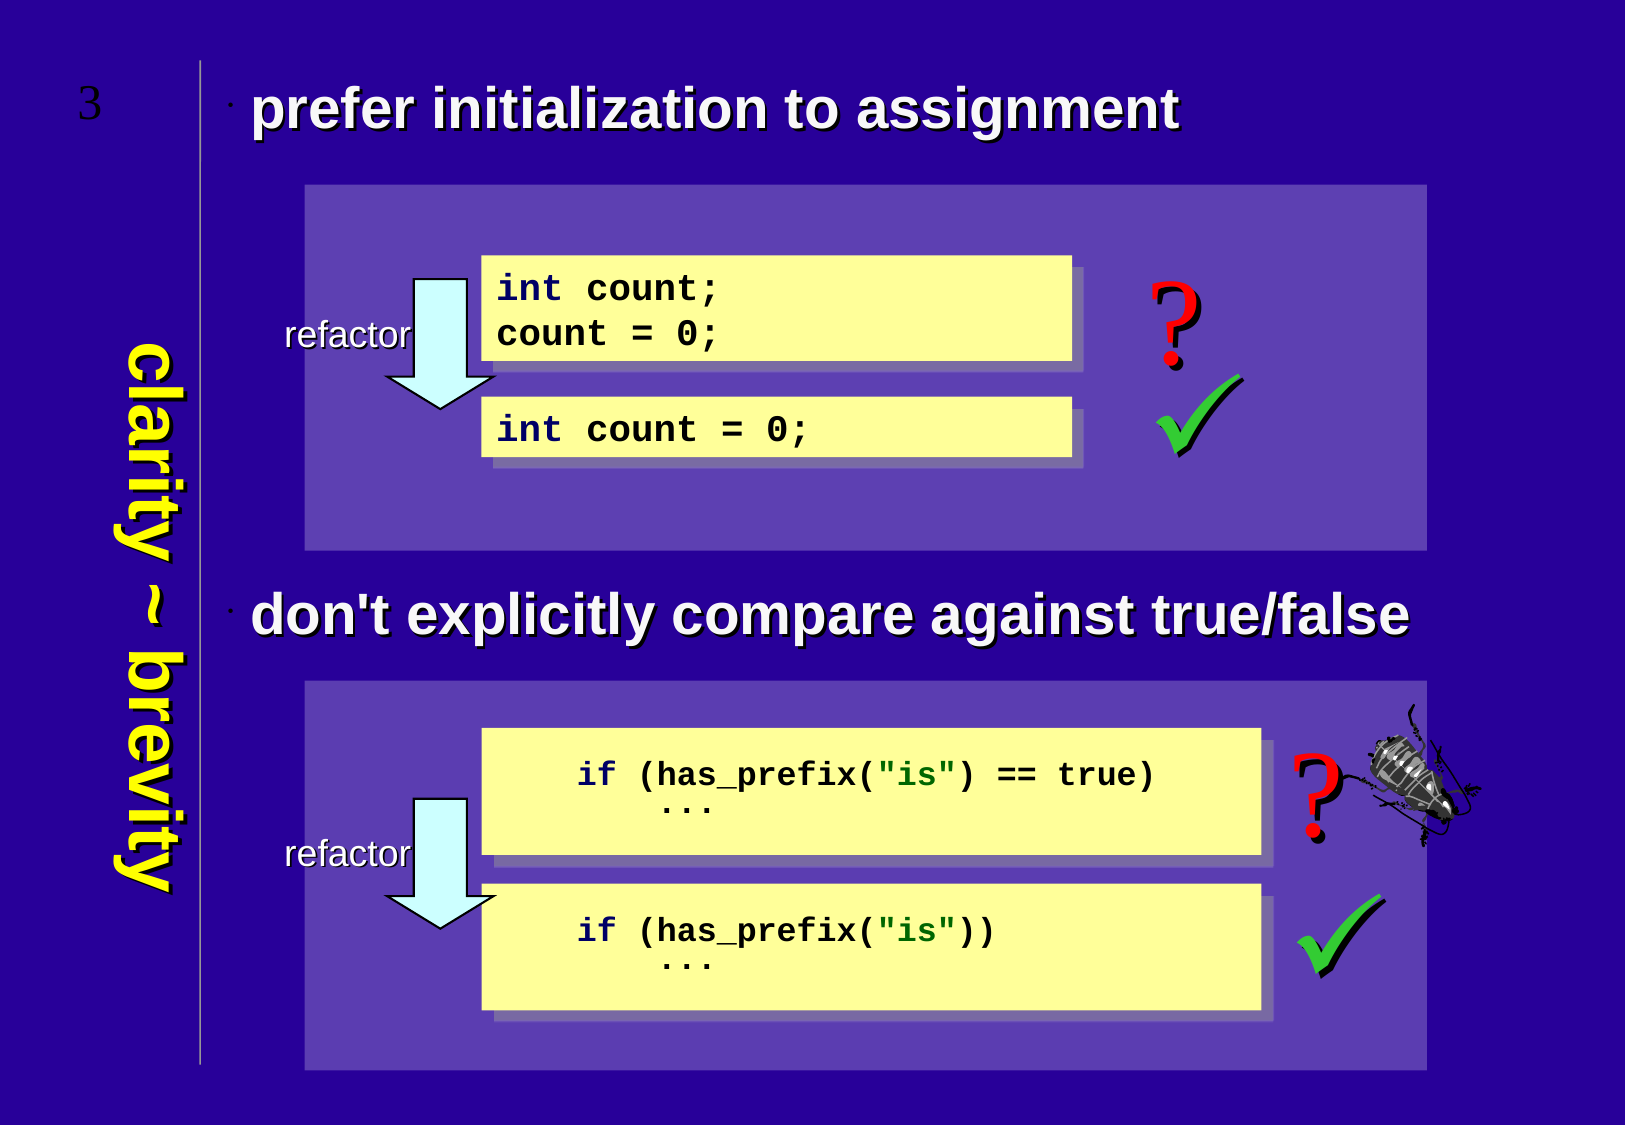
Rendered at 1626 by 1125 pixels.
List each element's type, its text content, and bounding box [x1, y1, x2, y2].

text_box [1422, 814, 1428, 826]
title clarity ~ brevity [64, 129, 213, 1105]
text_box  [1131, 337, 1321, 503]
text_box ? [1273, 704, 1360, 870]
text_box if (has_prefix("is")) ... [481, 883, 1262, 1011]
text_box [387, 363, 494, 410]
text_box [1433, 770, 1445, 793]
text_box [1375, 740, 1383, 751]
list prefer initialization to assignment don't explicitly compare against true/false [212, 62, 1550, 1063]
text_box int count; count = 0; [481, 255, 1073, 361]
text_box [1370, 735, 1432, 811]
text_box ? [1131, 231, 1218, 397]
text_box [413, 279, 467, 302]
text_box  [1273, 858, 1463, 1024]
text_box refactor [268, 821, 506, 882]
text_box if (has_prefix("is") == true) ... [481, 727, 1262, 855]
text_box refactor [268, 302, 506, 363]
text_box [1410, 775, 1437, 802]
text_box [304, 1063, 1427, 1071]
text_box int count = 0; [481, 396, 1073, 458]
text_box [1430, 796, 1455, 820]
text_box [413, 798, 467, 821]
text_box [1447, 789, 1462, 794]
text_box [387, 882, 494, 929]
